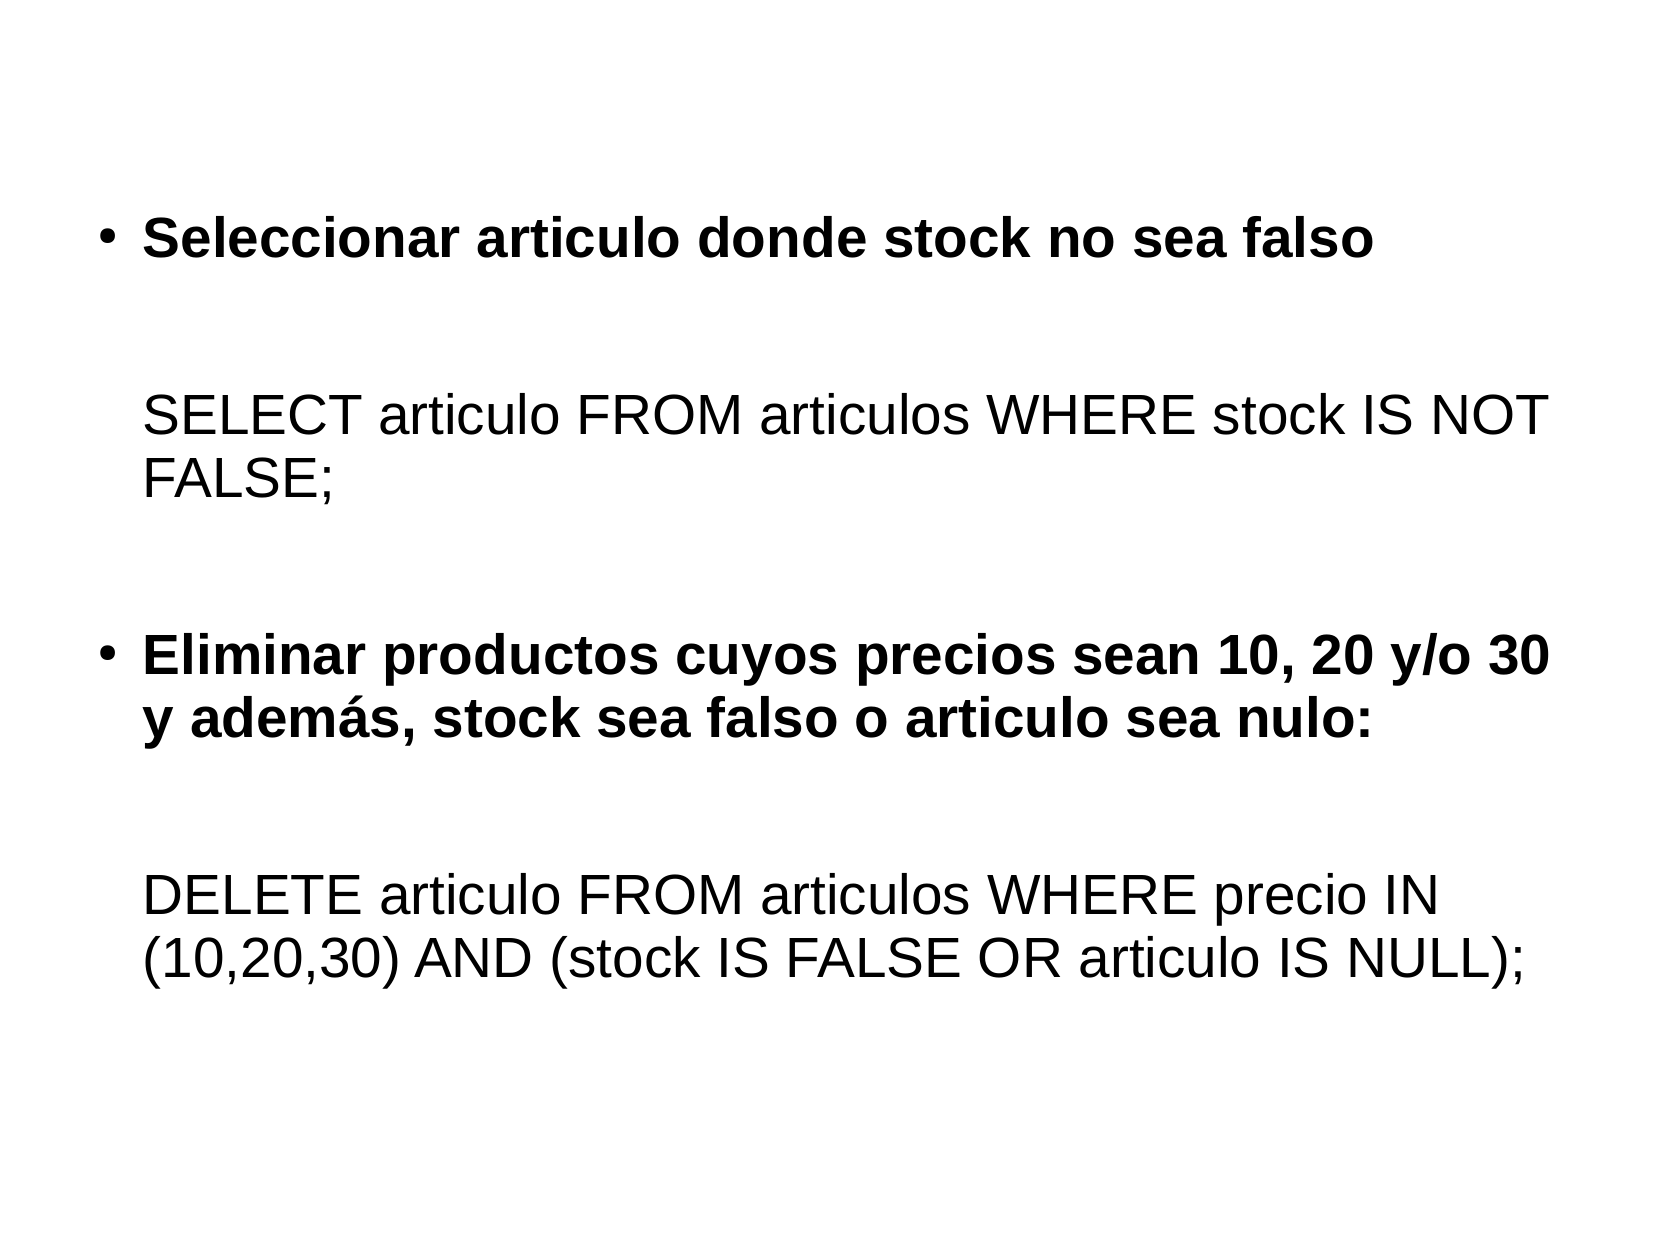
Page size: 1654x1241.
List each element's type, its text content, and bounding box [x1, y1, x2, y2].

list Seleccionar articulo donde stock no sea falso SELECT articulo FROM articulos WHERE stock IS NOT FALSE; Eliminar productos cuyos precios sean 10, 20 y/o 30 y además, stock sea falso o articulo sea nulo: DELETE articulo FROM articulos WHERE precio IN (10,20,30) AND (stock IS FALSE OR articulo IS NULL); [82, 118, 1571, 1010]
